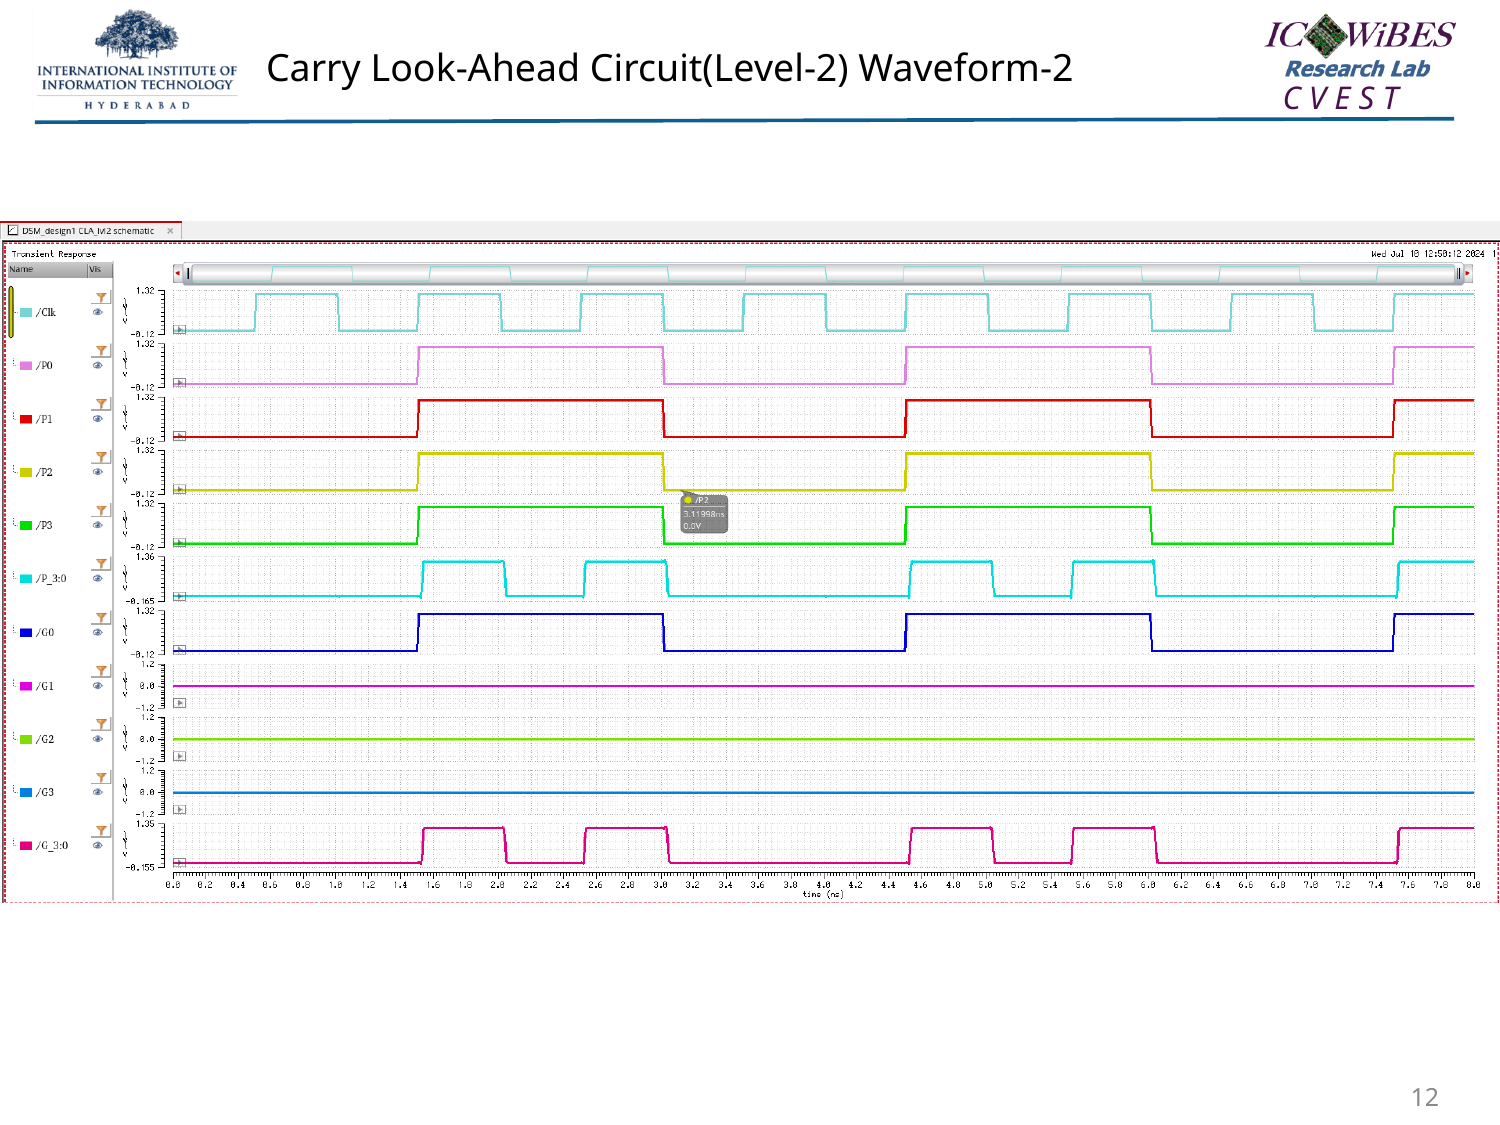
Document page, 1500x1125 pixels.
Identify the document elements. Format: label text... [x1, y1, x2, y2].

slide_number <number> [1329, 1074, 1455, 1123]
title Carry Look-Ahead Circuit(Level-2) Waveform-2 [251, 23, 1195, 110]
picture [0, 221, 1500, 903]
picture [1261, 12, 1458, 82]
picture [31, 2, 247, 115]
